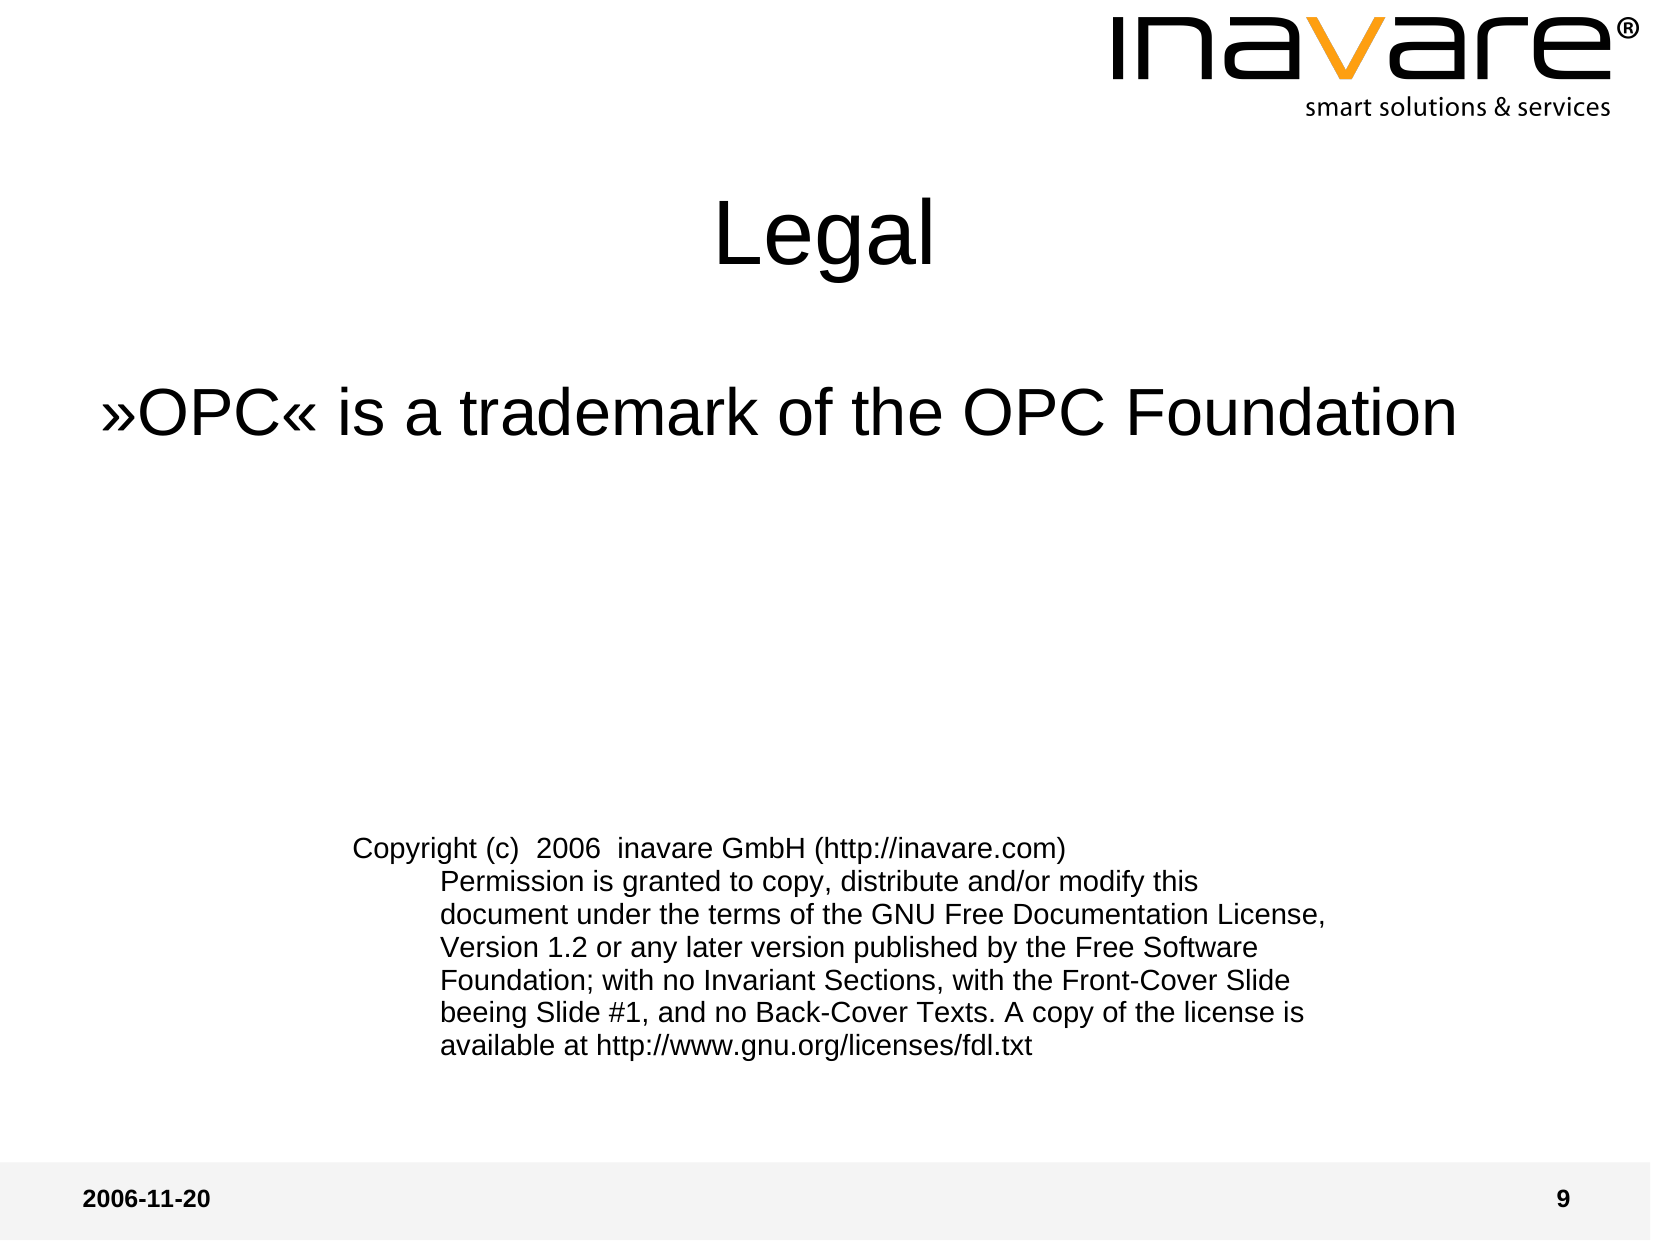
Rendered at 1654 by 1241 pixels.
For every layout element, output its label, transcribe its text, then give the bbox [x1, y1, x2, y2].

list »OPC« is a trademark of the OPC Foundation [82, 375, 1571, 1088]
title Legal [37, 157, 1613, 309]
picture [1113, 17, 1639, 116]
text_box Copyright (c) 2006 inavare GmbH (http://inavare.com) Permission is granted to copy, distribute and/or modify this document under the terms of the GNU Free Documentation License, Version 1.2 or any later version published by the Free Software Foundation; with no Invariant Sections, with the Front-Cover Slide beeing Slide #1, and no Back-Cover Texts. A copy of the license is available at http://www.gnu.org/licenses/fdl.txt [337, 825, 1351, 1070]
